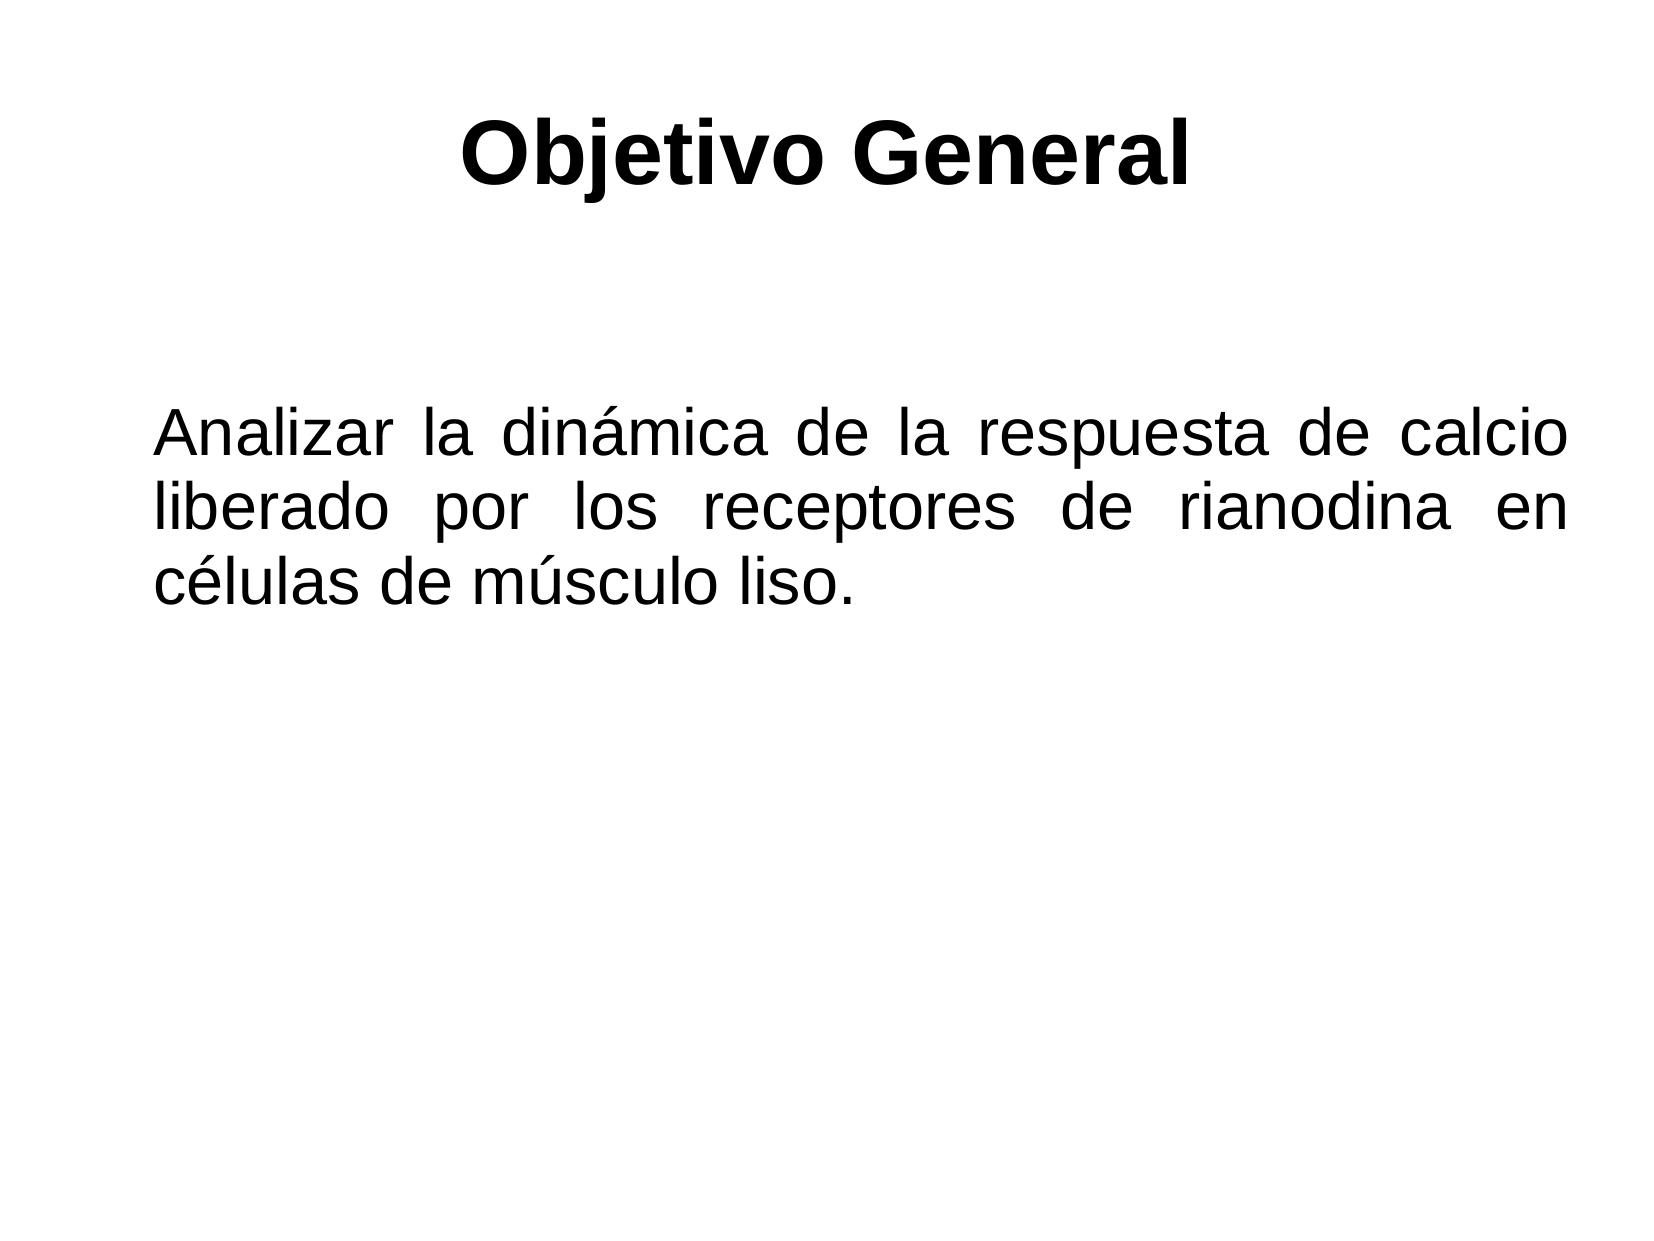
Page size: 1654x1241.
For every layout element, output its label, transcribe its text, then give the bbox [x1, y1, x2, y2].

title Objetivo General [82, 49, 1571, 257]
list Analizar la dinámica de la respuesta de calcio liberado por los receptores de rianodina en células de músculo liso. [82, 290, 1571, 1010]
